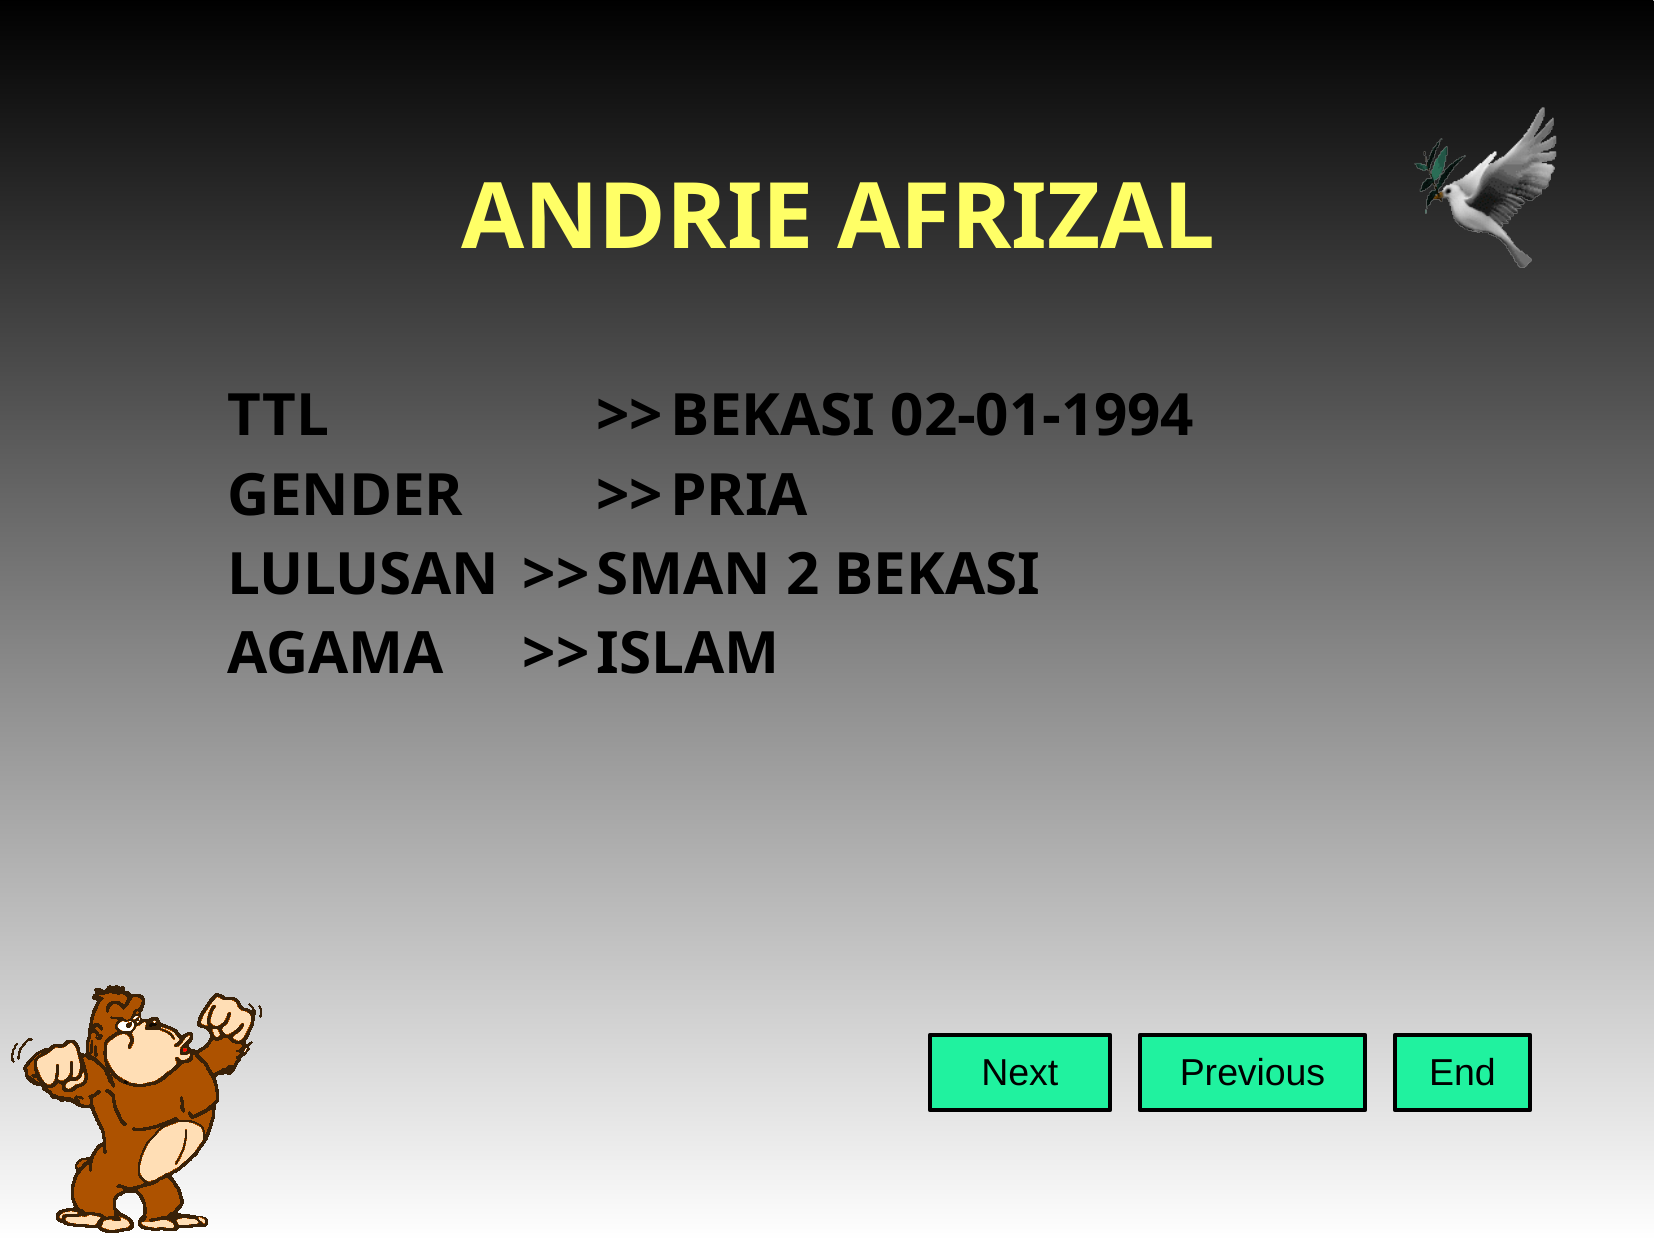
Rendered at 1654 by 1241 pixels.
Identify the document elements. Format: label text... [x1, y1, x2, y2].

text_box [82, 259, 1607, 898]
text_box ANDRIE AFRIZAL [177, 90, 1501, 335]
picture [7, 968, 267, 1239]
picture [1393, 100, 1595, 335]
text_box Next [930, 1035, 1111, 1111]
text_box TTL >> BEKASI 02-01-1994 GENDER >> PRIA LULUSAN >> SMAN 2 BEKASI AGAMA >> ISLAM [212, 366, 1465, 875]
text_box End [1395, 1035, 1531, 1111]
text_box Previous [1140, 1035, 1366, 1111]
